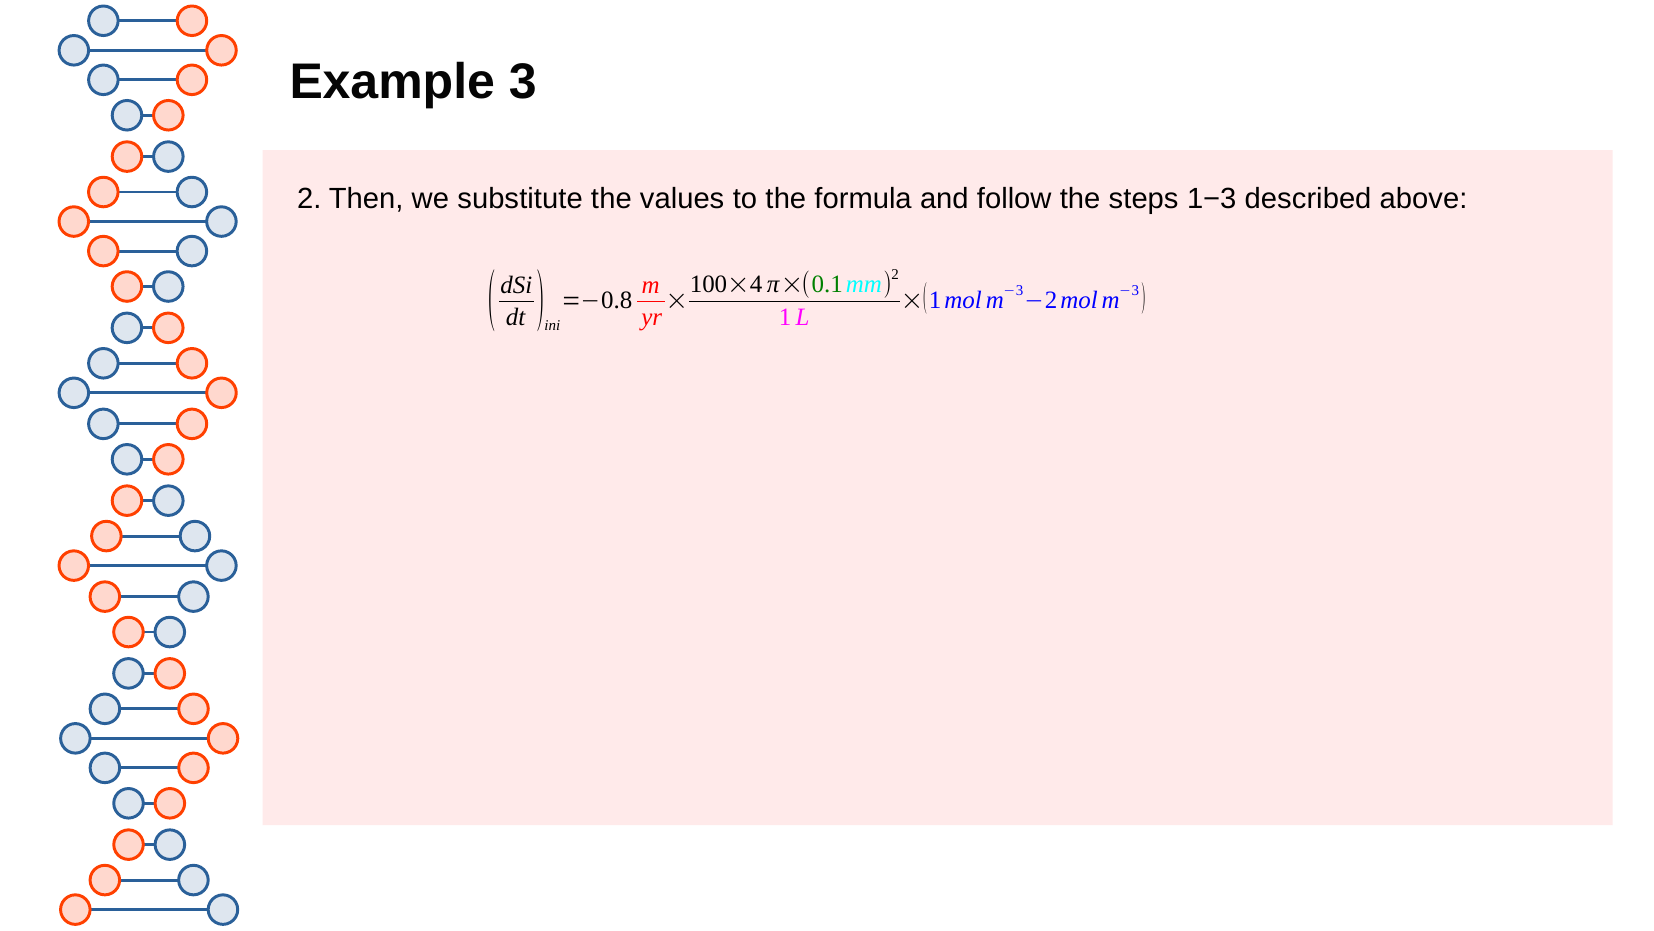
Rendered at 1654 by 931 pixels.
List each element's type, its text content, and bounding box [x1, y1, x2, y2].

title Example 3 [289, 43, 620, 119]
text_box 2. Then, we substitute the values to the formula and follow the steps 1−3 described above: [282, 174, 1482, 223]
chart [487, 266, 1146, 334]
text_box [262, 150, 1613, 826]
